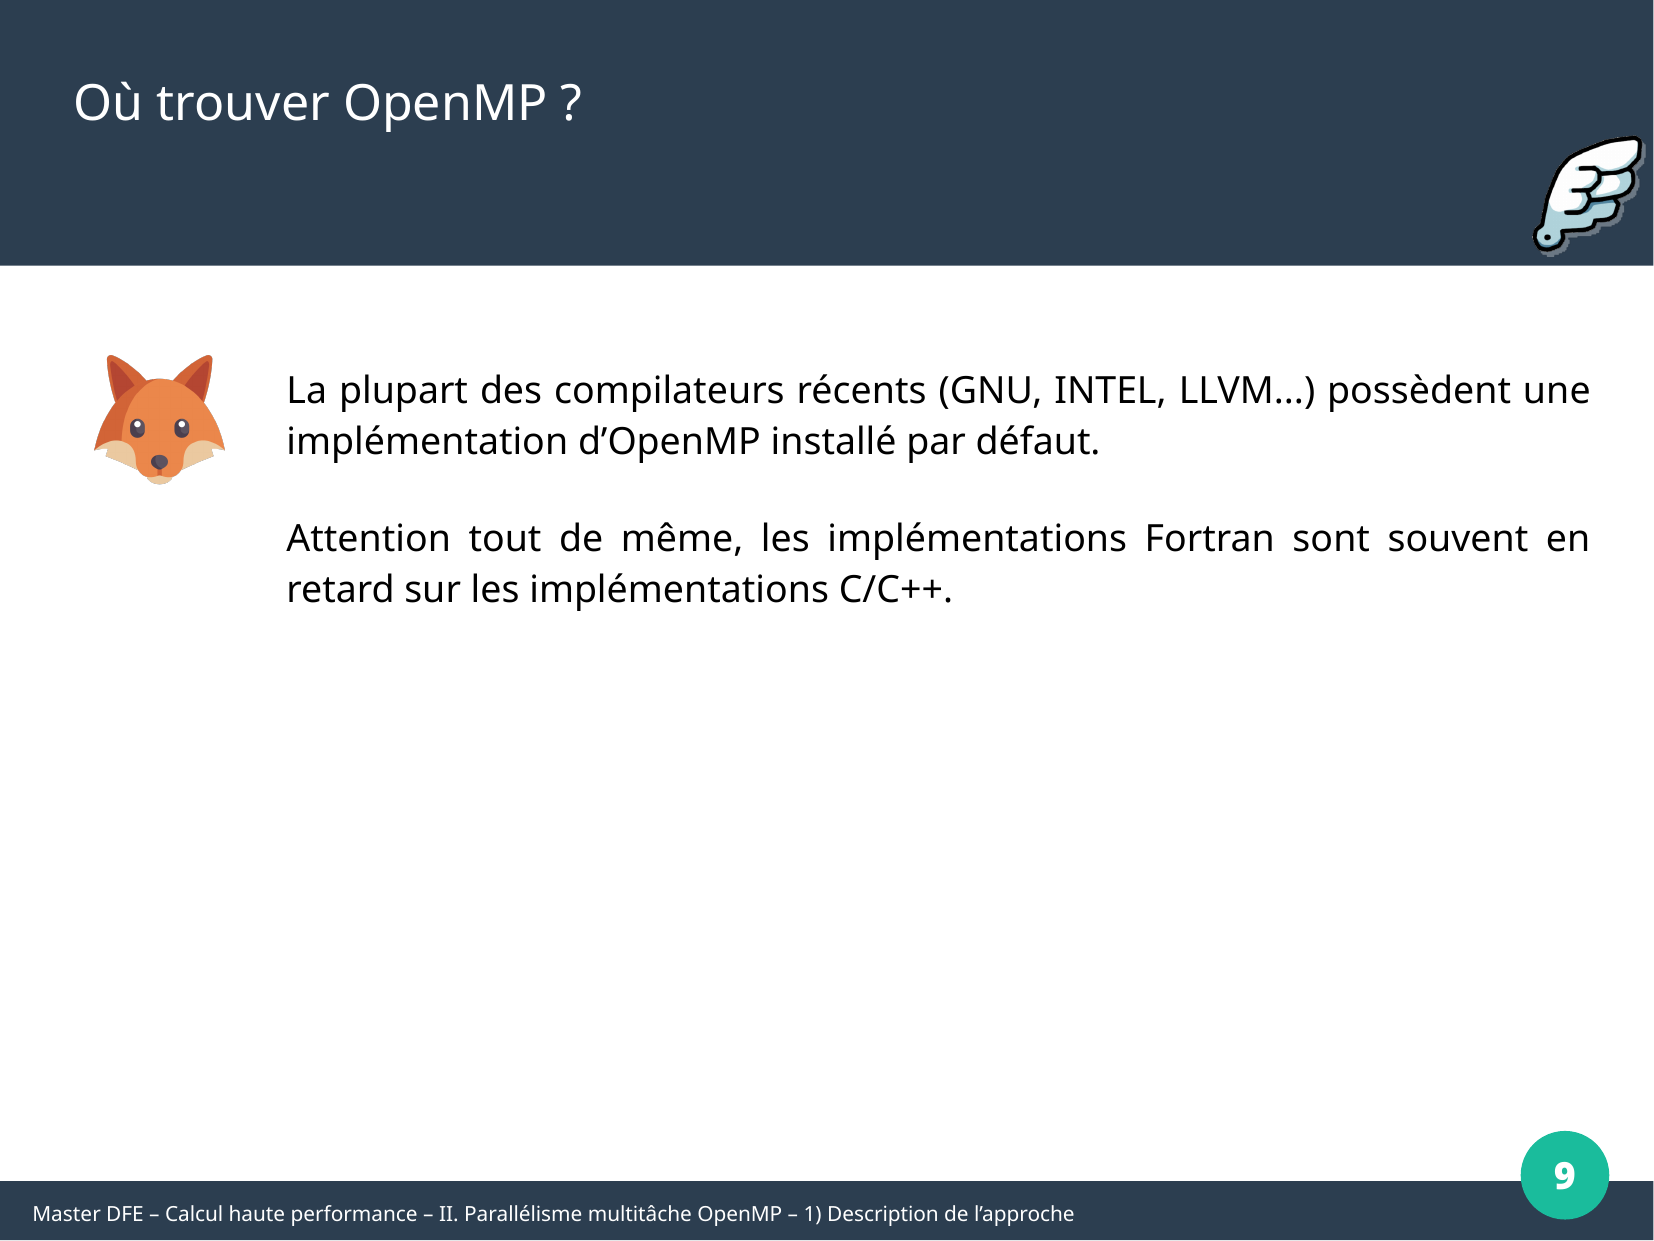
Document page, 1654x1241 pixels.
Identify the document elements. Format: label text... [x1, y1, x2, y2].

picture [1529, 134, 1646, 253]
text_box Attention tout de même, les implémentations Fortran sont souvent en retard sur les implémentations C/C++. [271, 503, 1607, 632]
picture [94, 354, 225, 485]
text_box La plupart des compilateurs récents (GNU, INTEL, LLVM...) possèdent une implémentation d’OpenMP installé par défaut. [271, 356, 1607, 485]
text_box Master DFE – Calcul haute performance – II. Parallélisme multitâche OpenMP – 1) Description de l’approche [17, 1191, 1436, 1235]
text_box Où trouver OpenMP ? [59, 59, 1477, 142]
